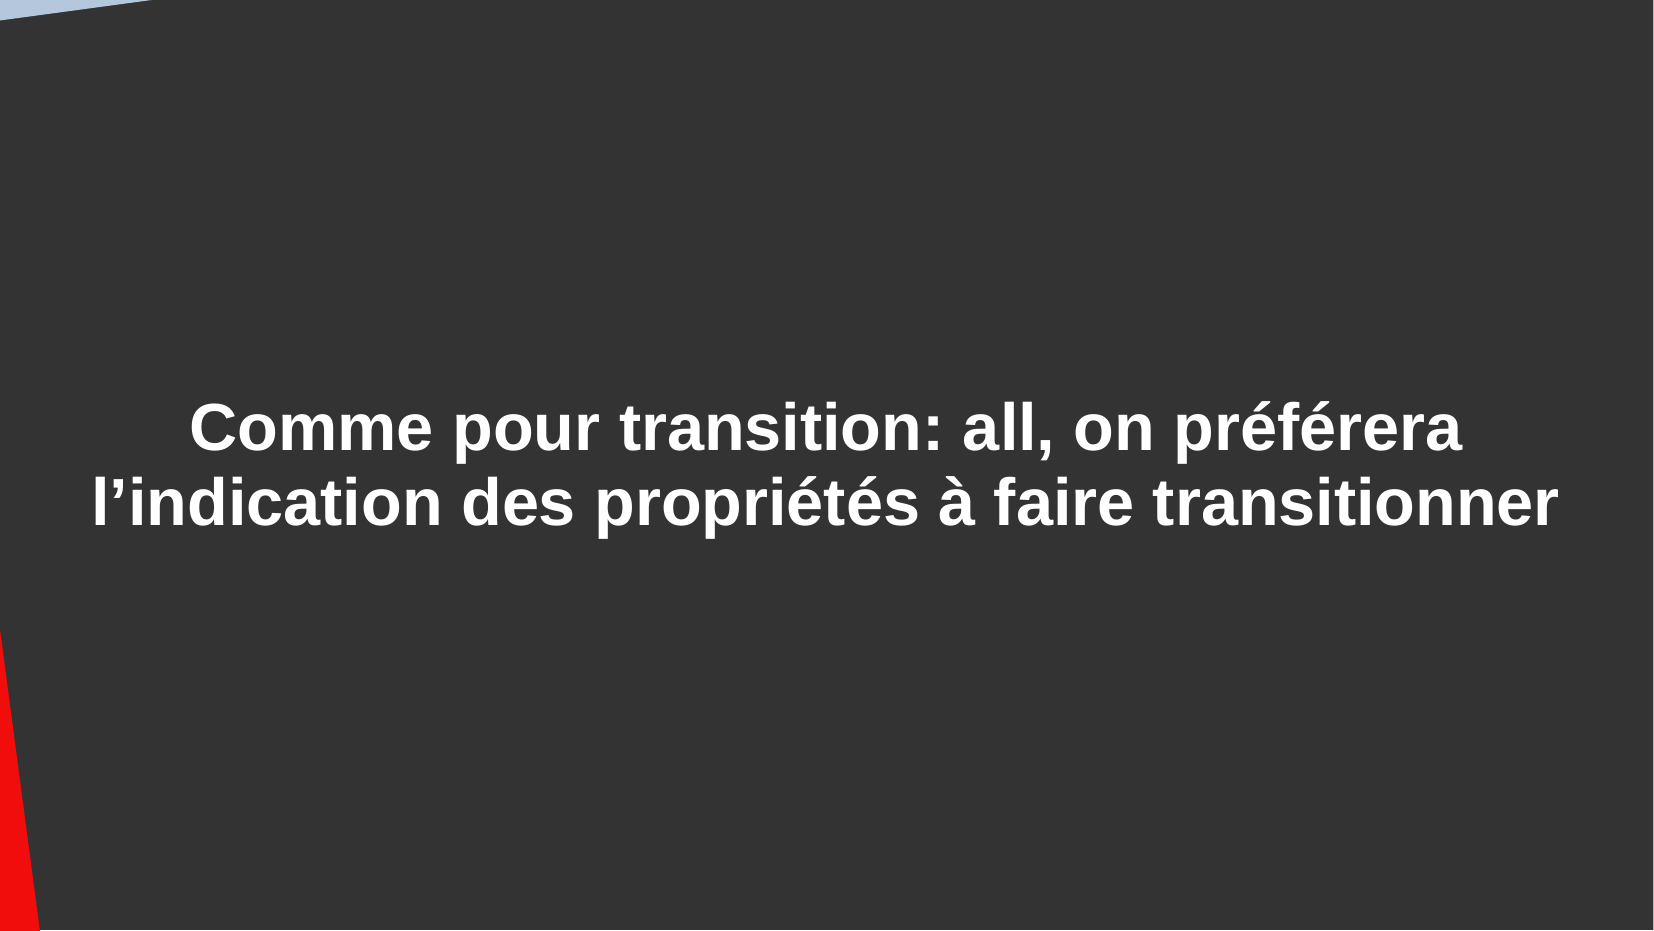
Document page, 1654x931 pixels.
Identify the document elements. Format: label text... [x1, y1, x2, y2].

text_box [0, 0, 152, 21]
text_box [0, 629, 40, 931]
text_box Comme pour transition: all, on préférera l’indication des propriétés à faire transitionner [23, 382, 1630, 548]
